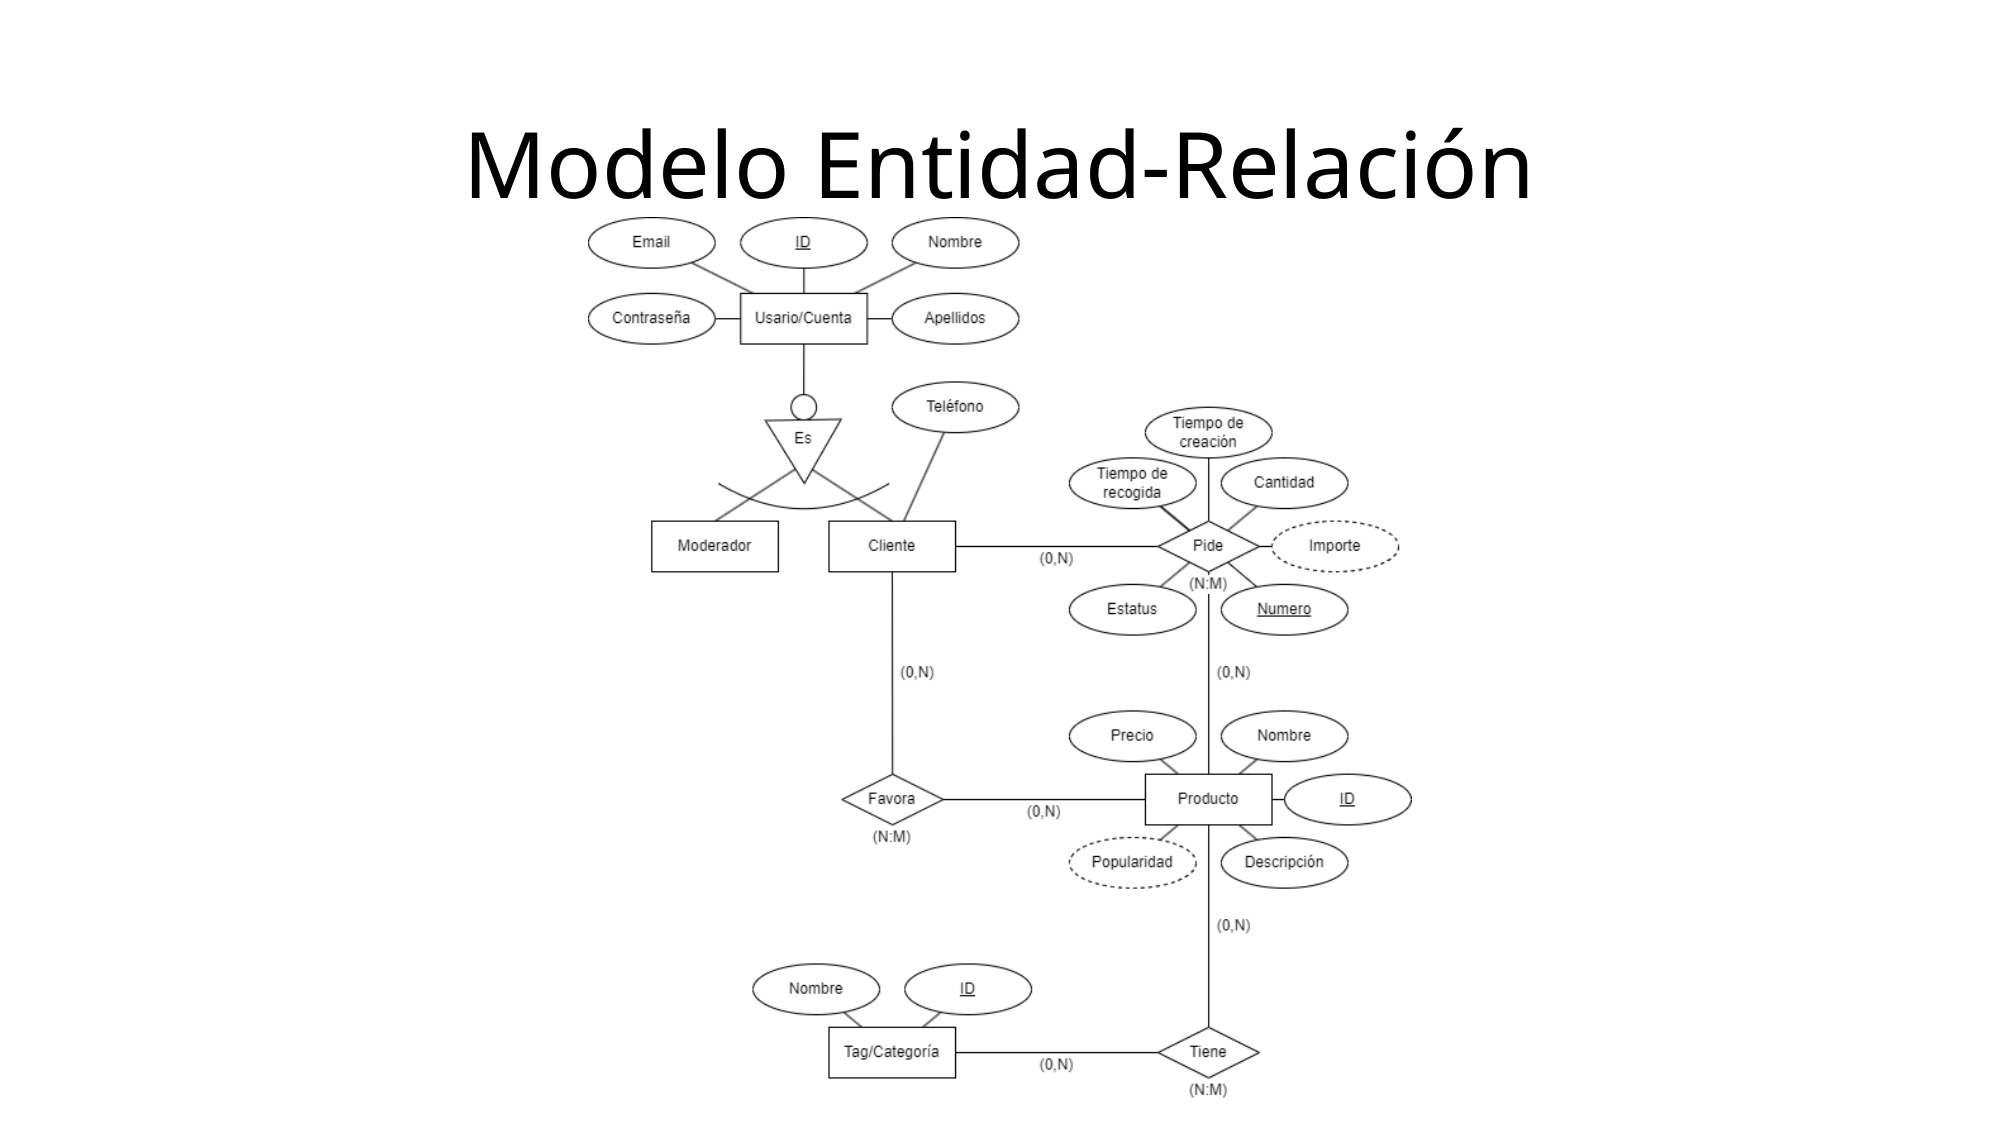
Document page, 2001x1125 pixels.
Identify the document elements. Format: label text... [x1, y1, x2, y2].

picture [588, 217, 1412, 1104]
title Modelo Entidad-Relación [137, 59, 1863, 278]
